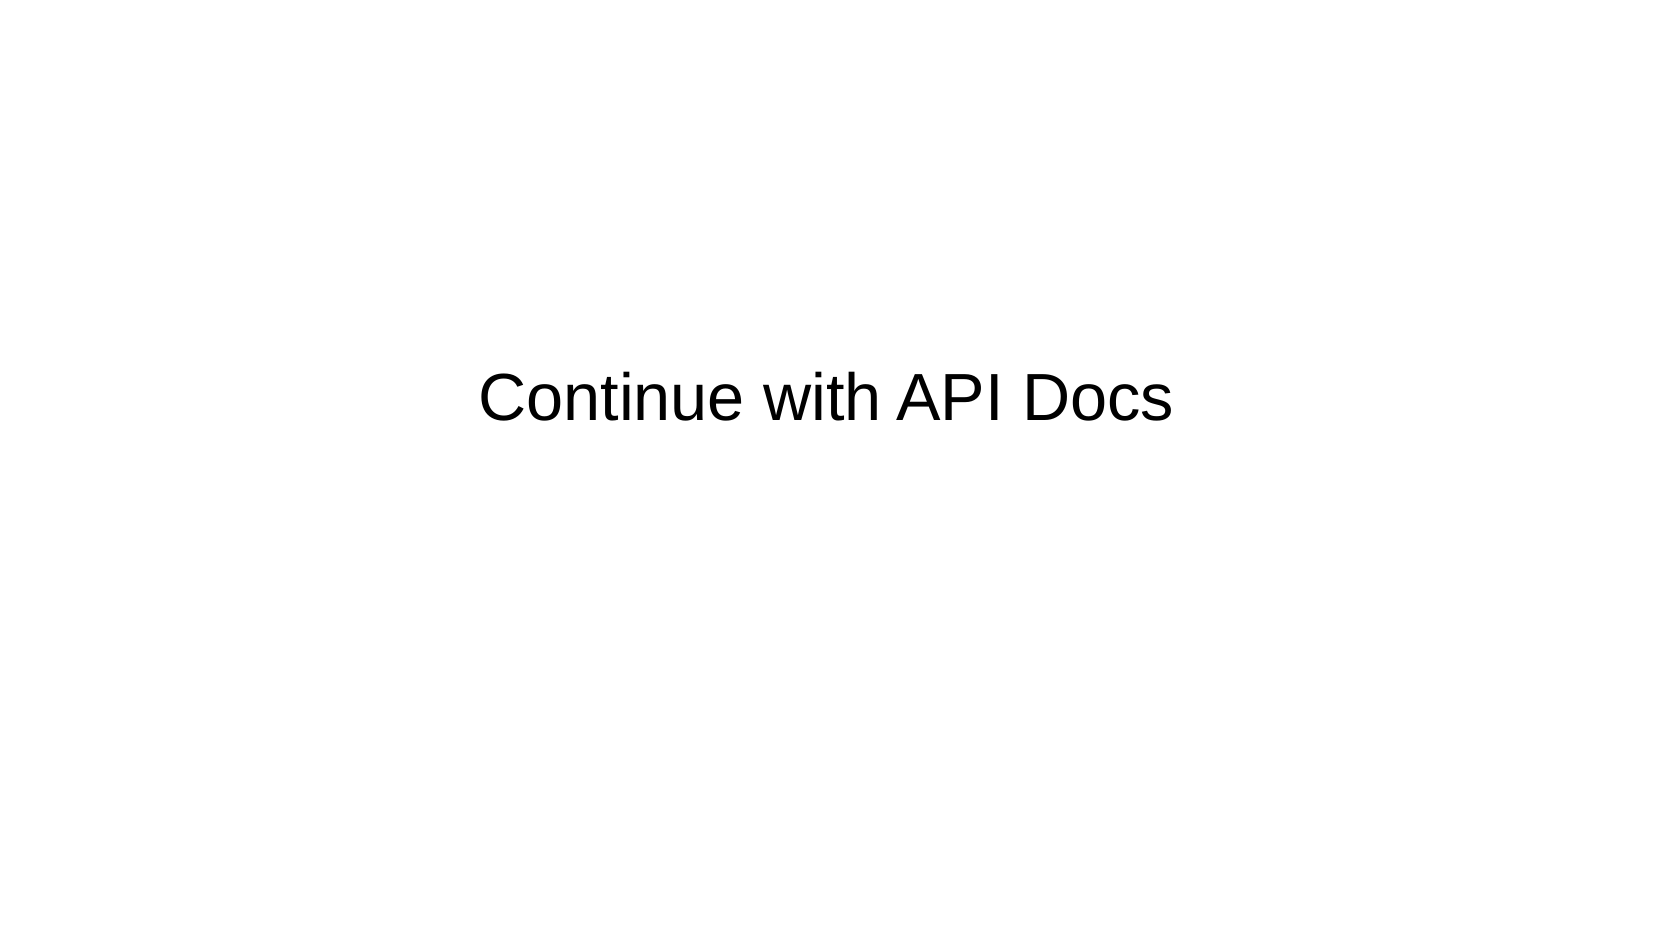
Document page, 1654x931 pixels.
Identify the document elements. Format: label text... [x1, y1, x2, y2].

subtitle Continue with API Docs [82, 37, 1571, 757]
